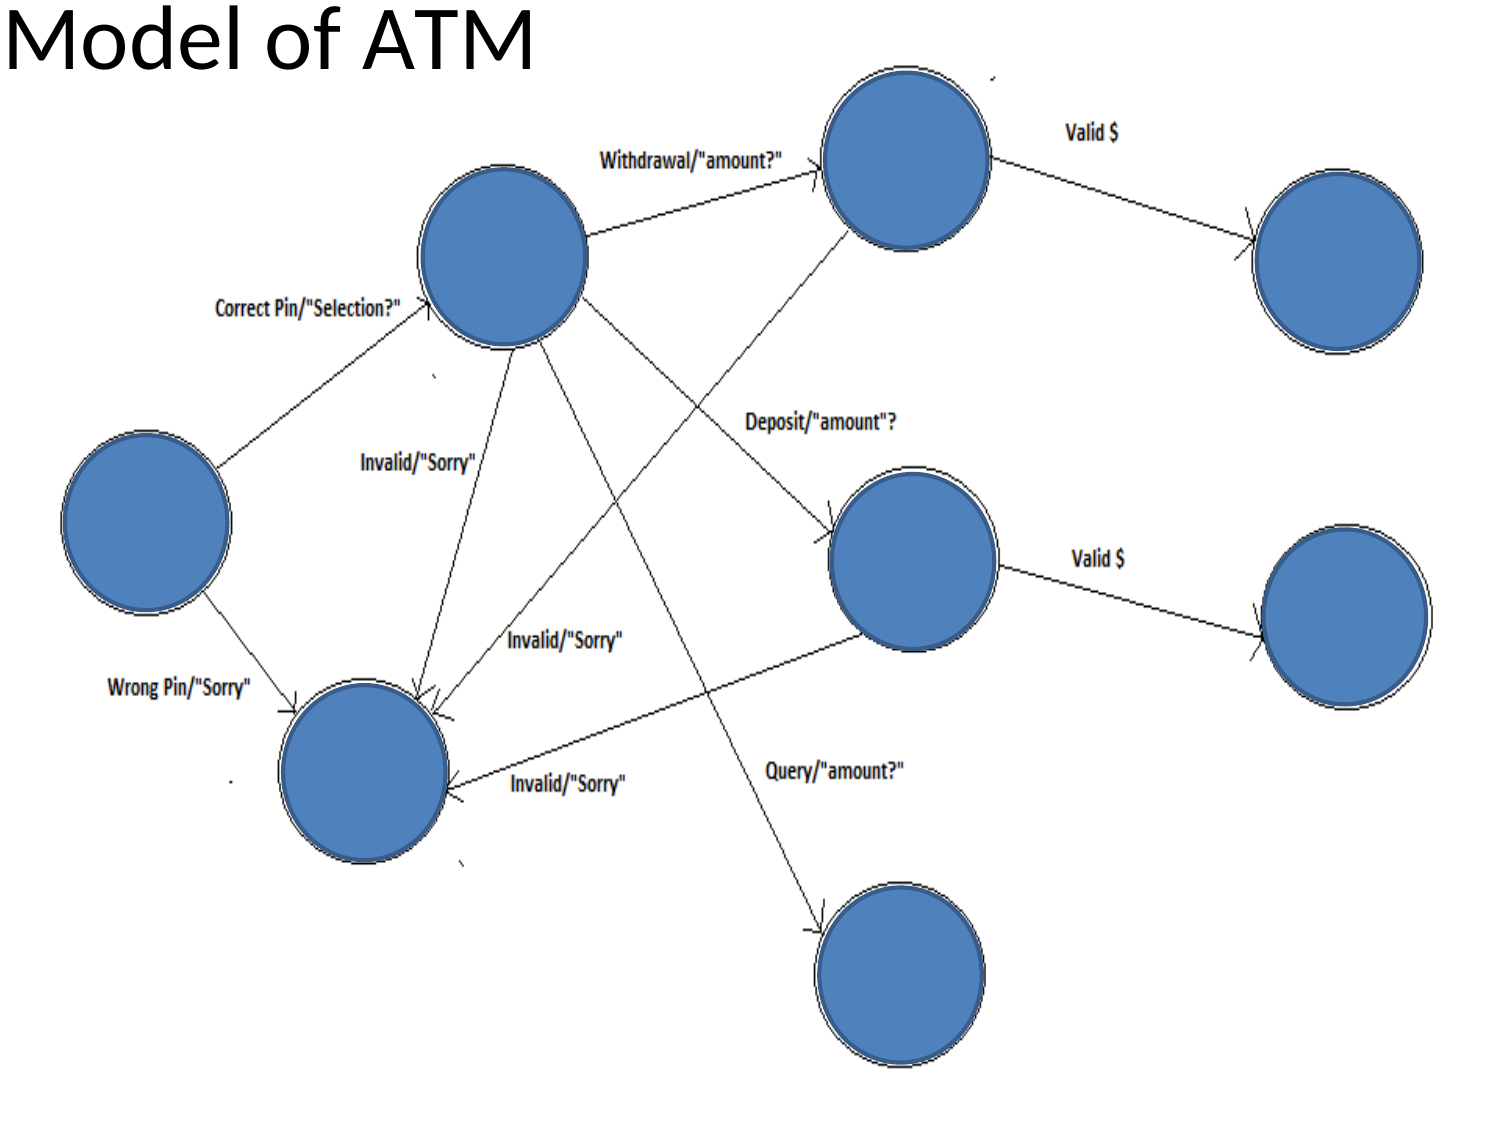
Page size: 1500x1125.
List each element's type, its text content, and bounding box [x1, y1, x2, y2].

text_box [422, 169, 586, 345]
text_box [825, 142, 988, 248]
text_box [283, 685, 446, 861]
text_box [831, 473, 995, 649]
text_box [64, 435, 228, 611]
text_box [1263, 529, 1427, 705]
title Model of ATM [0, 0, 1475, 142]
picture [56, 142, 1444, 1075]
text_box [1256, 173, 1420, 349]
text_box [819, 887, 982, 1063]
